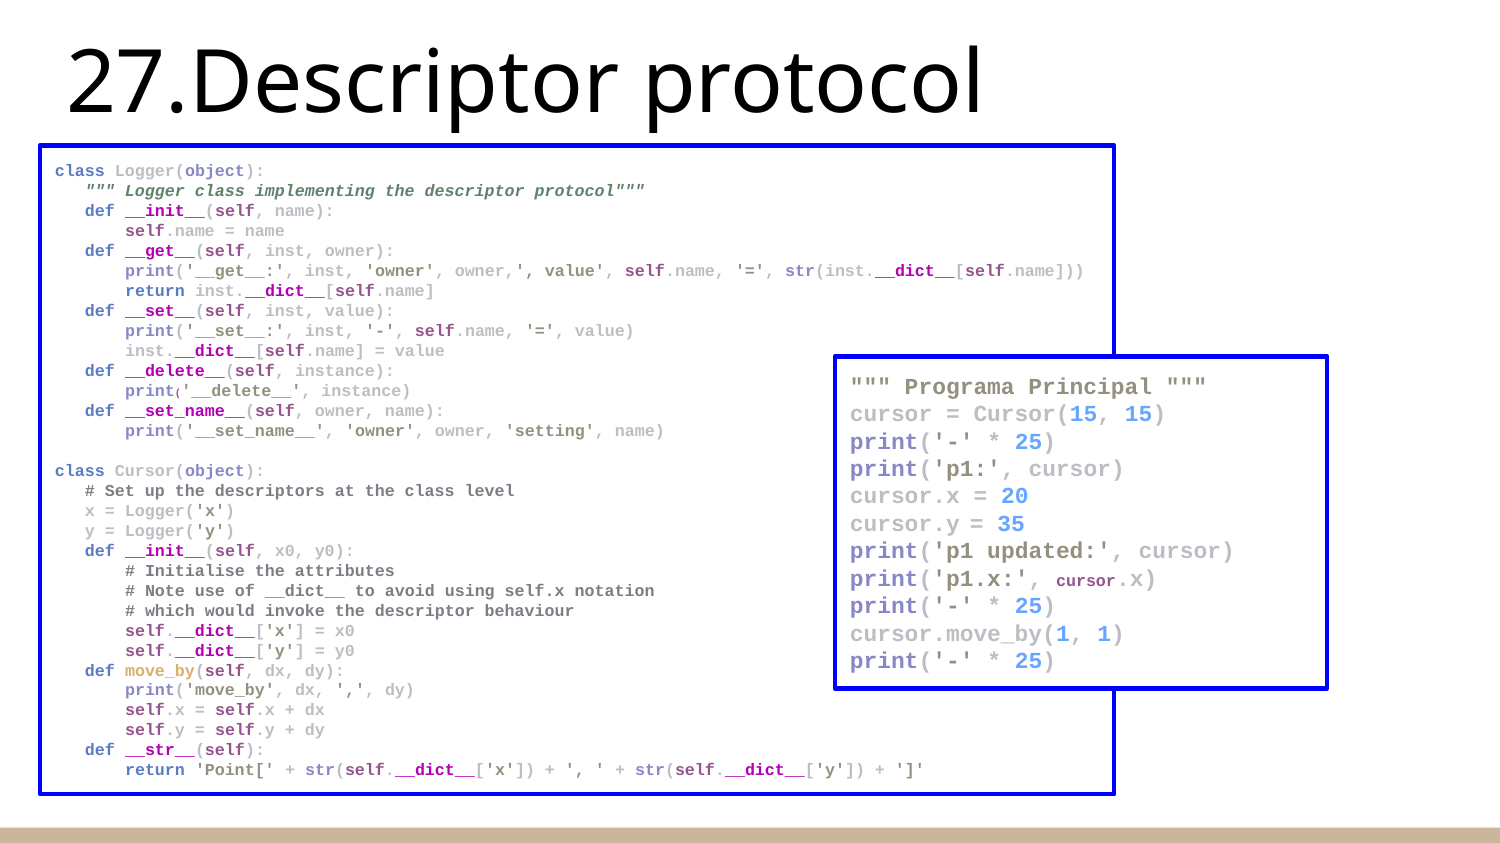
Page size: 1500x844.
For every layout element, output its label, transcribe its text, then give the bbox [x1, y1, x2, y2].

text_box """ Programa Principal """ cursor = Cursor(15, 15) print('-' * 25) print('p1:', cursor) cursor.x = 20 cursor.y = 35 print('p1 updated:', cursor) print('p1.x:', cursor.x) print('-' * 25) cursor.move_by(1, 1) print('-' * 25) [834, 356, 1327, 689]
text_box class Logger(object): """ Logger class implementing the descriptor protocol""" def __init__(self, name): self.name = name def __get__(self, inst, owner): print('__get__:', inst, 'owner', owner,', value', self.name, '=', str(inst.__dict__[self.name])) return inst.__dict__[self.name] def __set__(self, inst, value): print('__set__:', inst, '-', self.name, '=', value) inst.__dict__[self.name] = value def __delete__(self, instance): print('__delete__', instance) def __set_name__(self, owner, name): print('__set_name__', 'owner', owner, 'setting', name) class Cursor(object): # Set up the descriptors at the class level x = Logger('x') y = Logger('y') def __init__(self, x0, y0): # Initialise the attributes # Note use of __dict__ to avoid using self.x notation # which would invoke the descriptor behaviour self.__dict__['x'] = x0 self.__dict__['y'] = y0 def move_by(self, dx, dy): print('move_by', dx, ',', dy) self.x = self.x + dx self.y = self.y + dy def __str__(self): return 'Point[' + str(self.__dict__['x']) + ', ' + str(self.__dict__['y']) + ']' [40, 145, 1115, 795]
title 27.Descriptor protocol [51, 51, 1449, 146]
